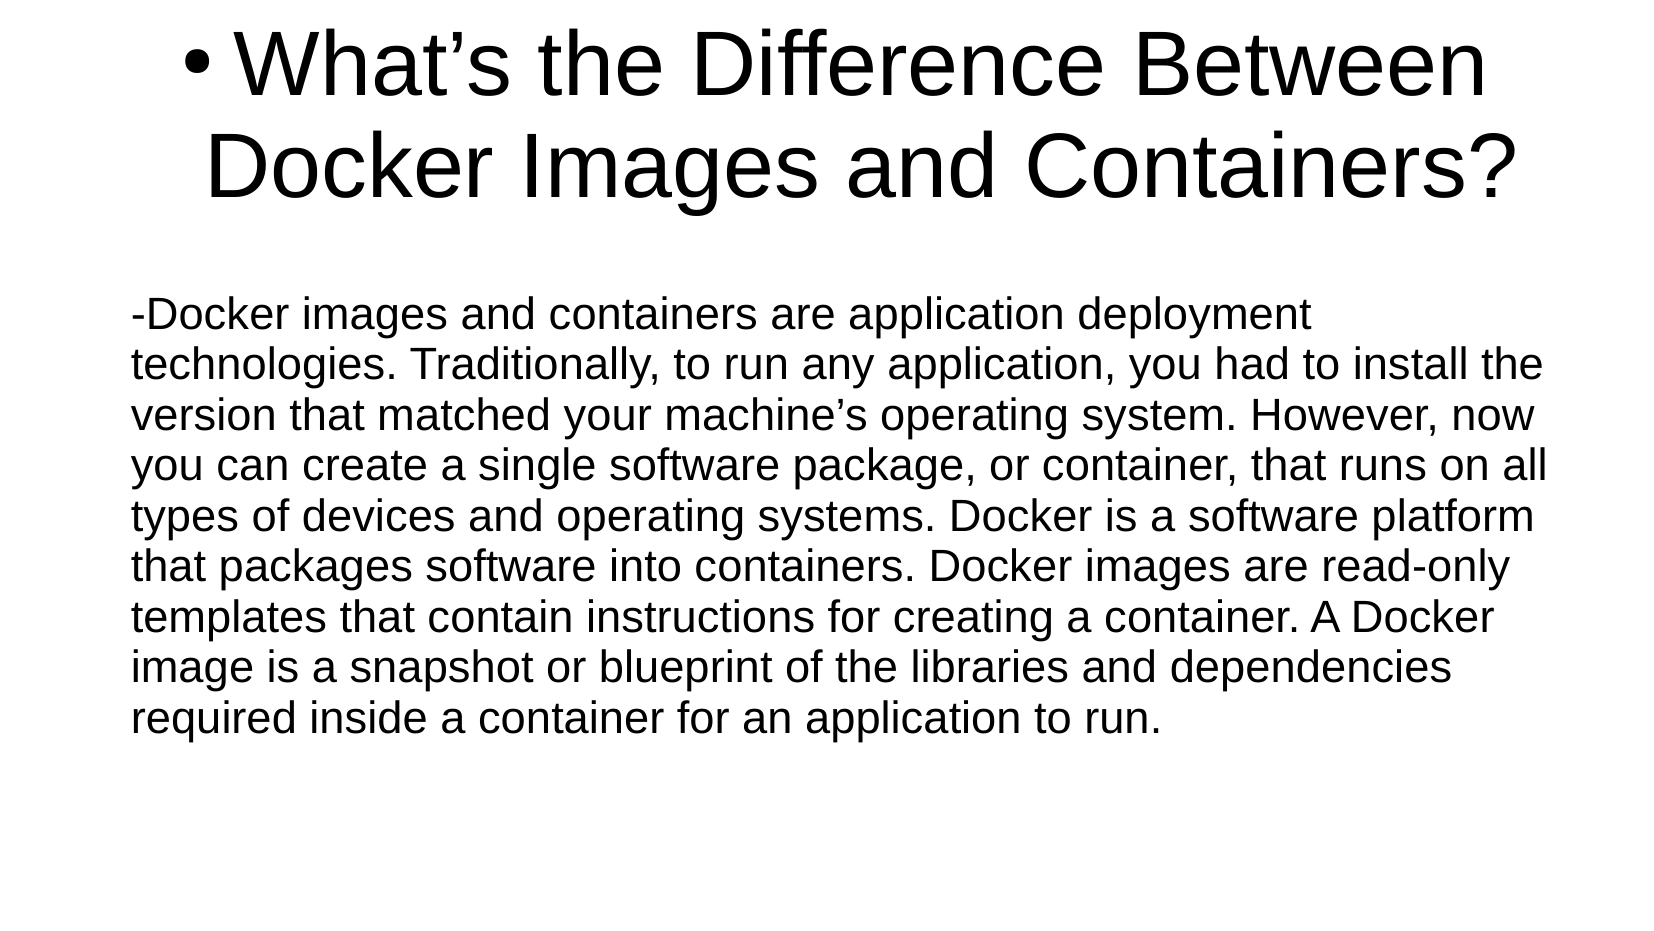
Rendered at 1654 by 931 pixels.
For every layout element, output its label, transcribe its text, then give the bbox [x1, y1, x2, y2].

title What’s the Difference Between Docker Images and Containers? [82, 12, 1571, 217]
list -Docker images and containers are application deployment technologies. Traditionally, to run any application, you had to install the version that matched your machine’s operating system. However, now you can create a single software package, or container, that runs on all types of devices and operating systems. Docker is a software platform that packages software into containers. Docker images are read-only templates that contain instructions for creating a container. A Docker image is a snapshot or blueprint of the libraries and dependencies required inside a container for an application to run. [82, 217, 1571, 758]
